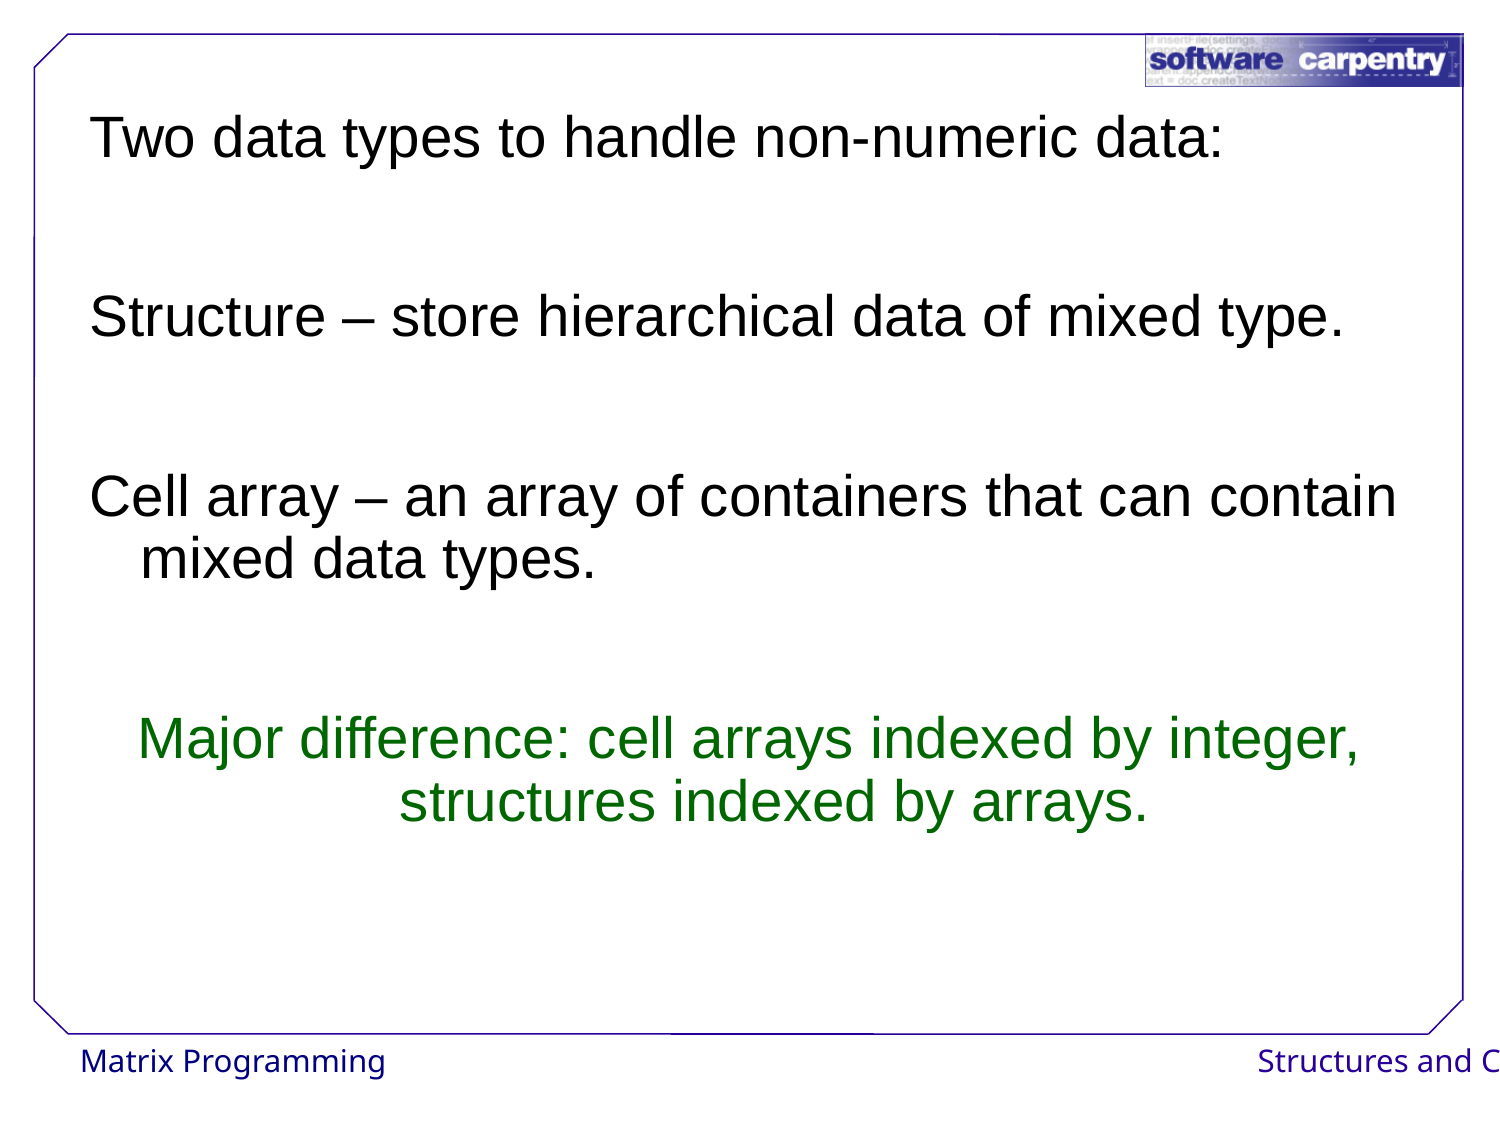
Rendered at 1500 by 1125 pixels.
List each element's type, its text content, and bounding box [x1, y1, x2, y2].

list Two data types to handle non-numeric data: Structure – store hierarchical data of mixed type. Cell array – an array of containers that can contain mixed data types. Major difference: cell arrays indexed by integer, structures indexed by arrays. [75, 99, 1425, 1013]
picture [1145, 33, 1464, 87]
